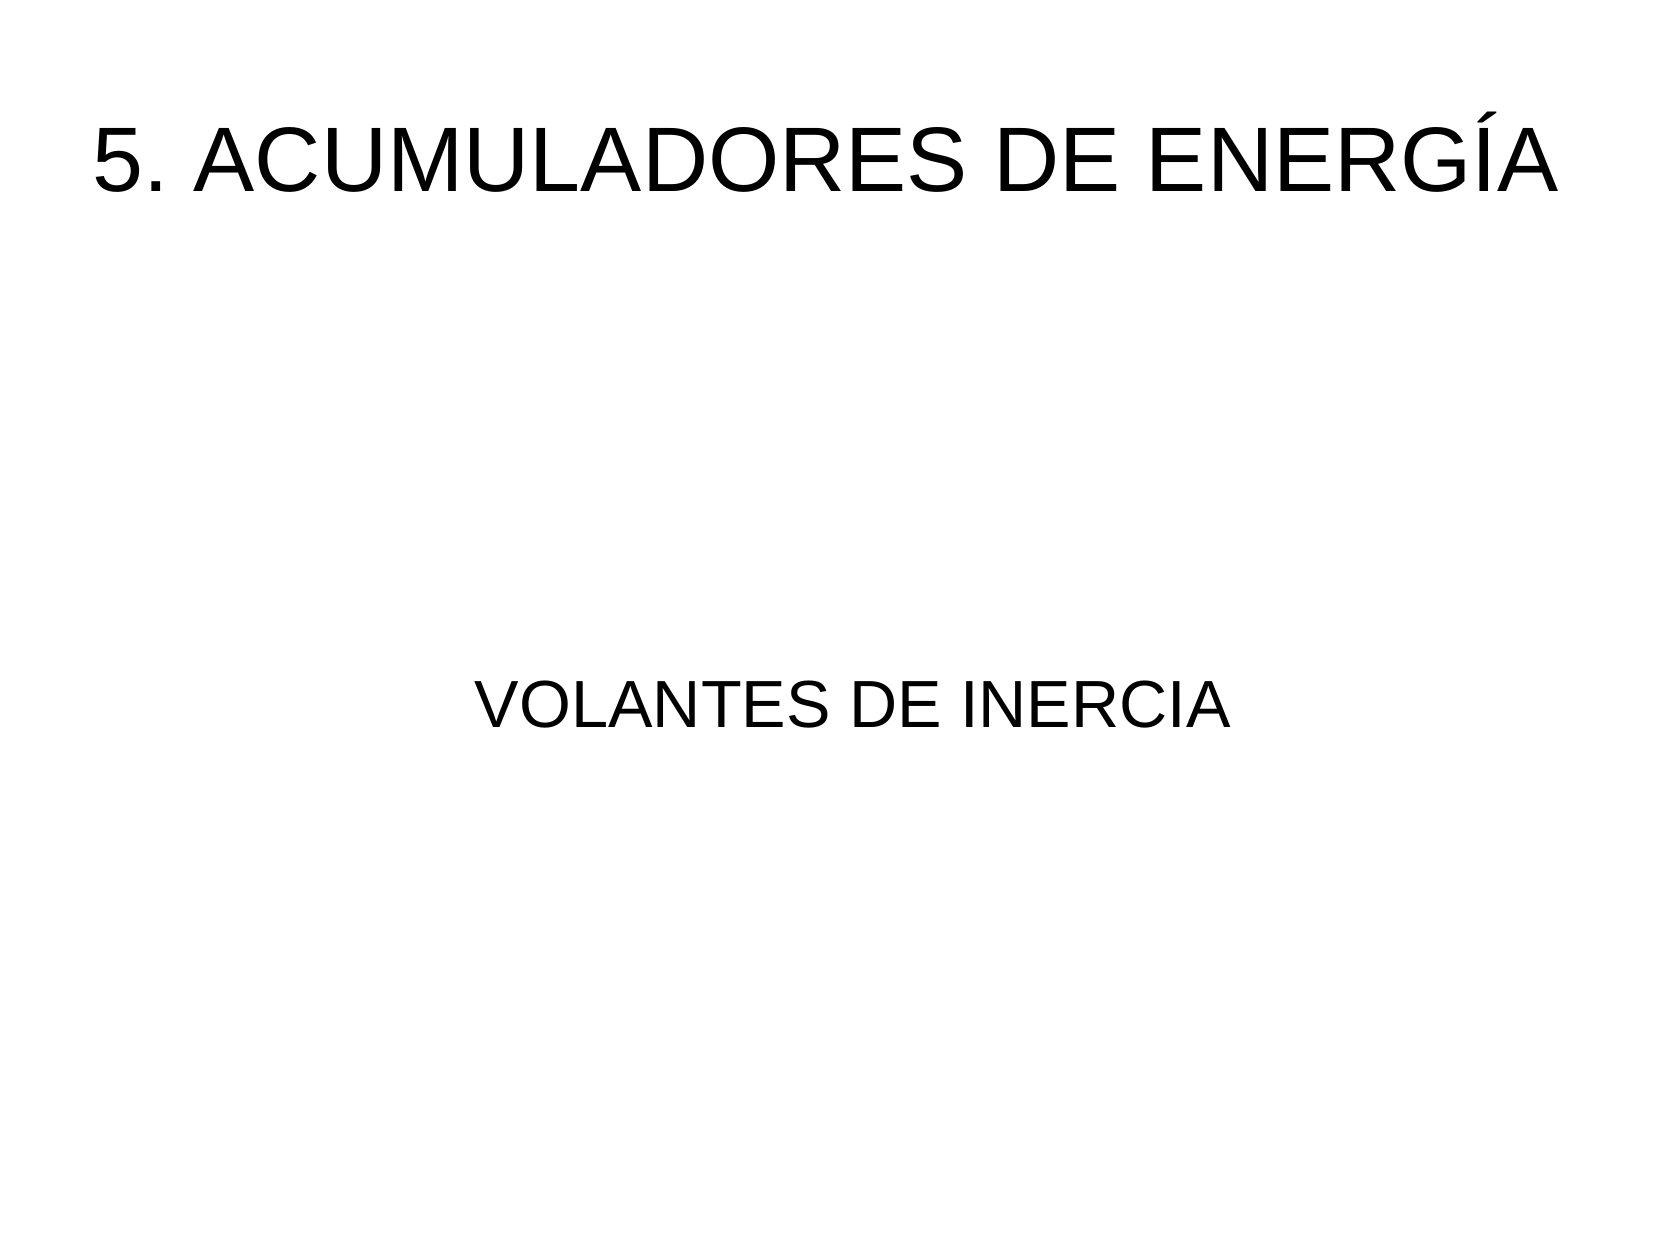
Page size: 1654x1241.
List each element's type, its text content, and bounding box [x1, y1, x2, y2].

title 5. ACUMULADORES DE ENERGÍA [82, 38, 1571, 268]
subtitle VOLANTES DE INERCIA [82, 290, 1625, 1109]
